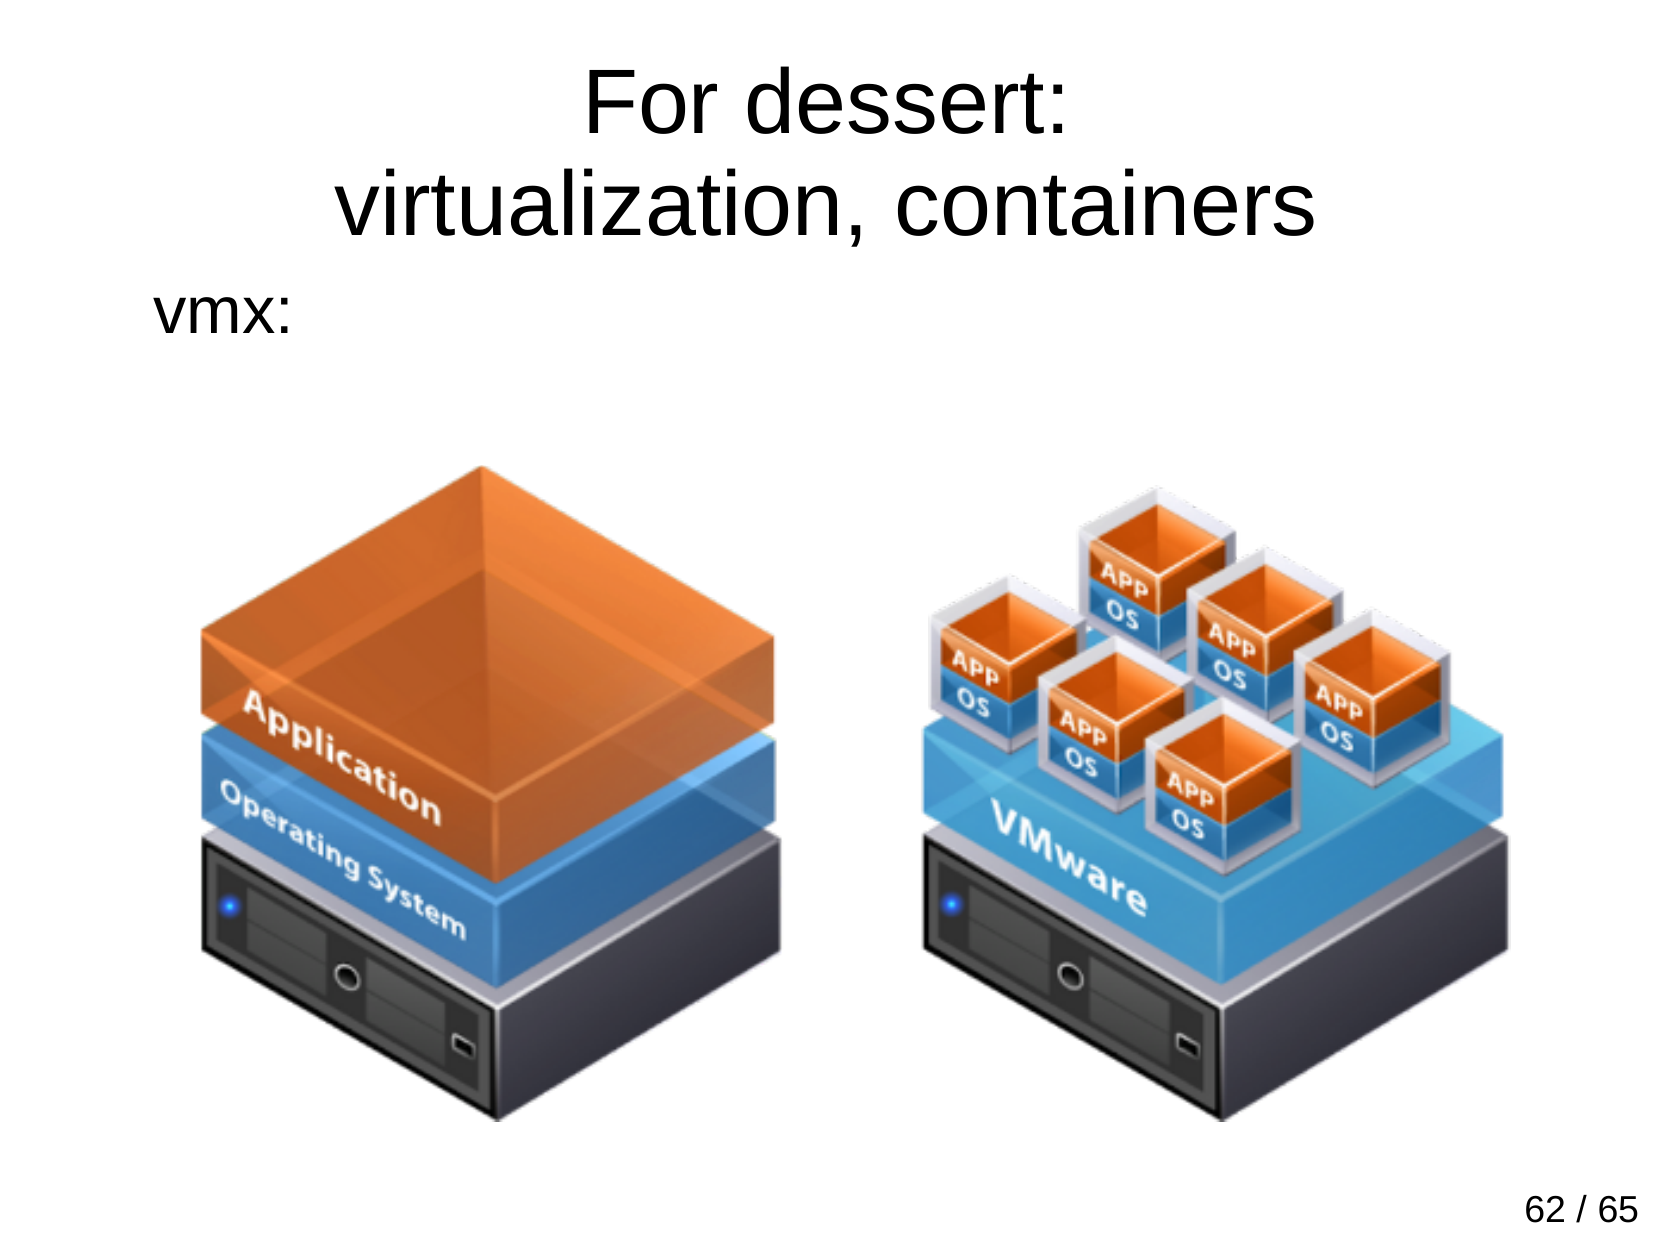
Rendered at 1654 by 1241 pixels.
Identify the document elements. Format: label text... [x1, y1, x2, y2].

title For dessert: virtualization, containers [82, 49, 1571, 257]
list vmx: [82, 272, 1571, 993]
picture [200, 465, 1511, 1123]
text_box <number> / 65 [1380, 1181, 1654, 1238]
